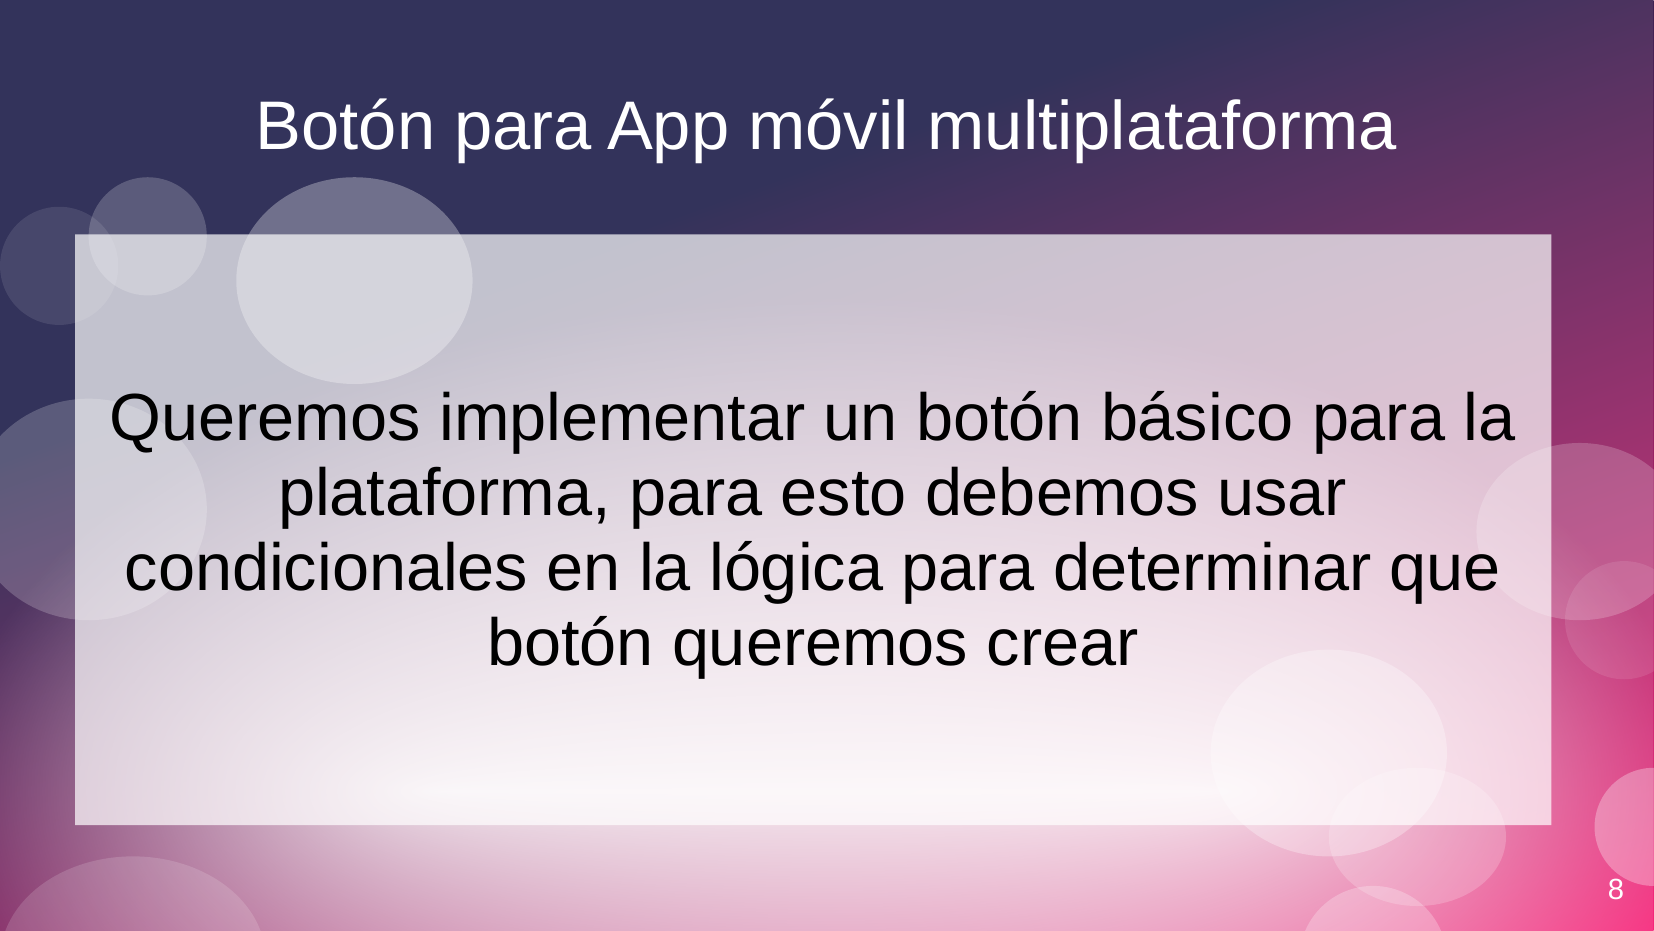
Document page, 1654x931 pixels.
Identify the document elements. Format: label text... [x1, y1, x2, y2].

title Botón para App móvil multiplataforma [88, 44, 1565, 207]
subtitle Queremos implementar un botón básico para la plataforma, para esto debemos usar condicionales en la lógica para determinar que botón queremos crear [75, 234, 1552, 826]
